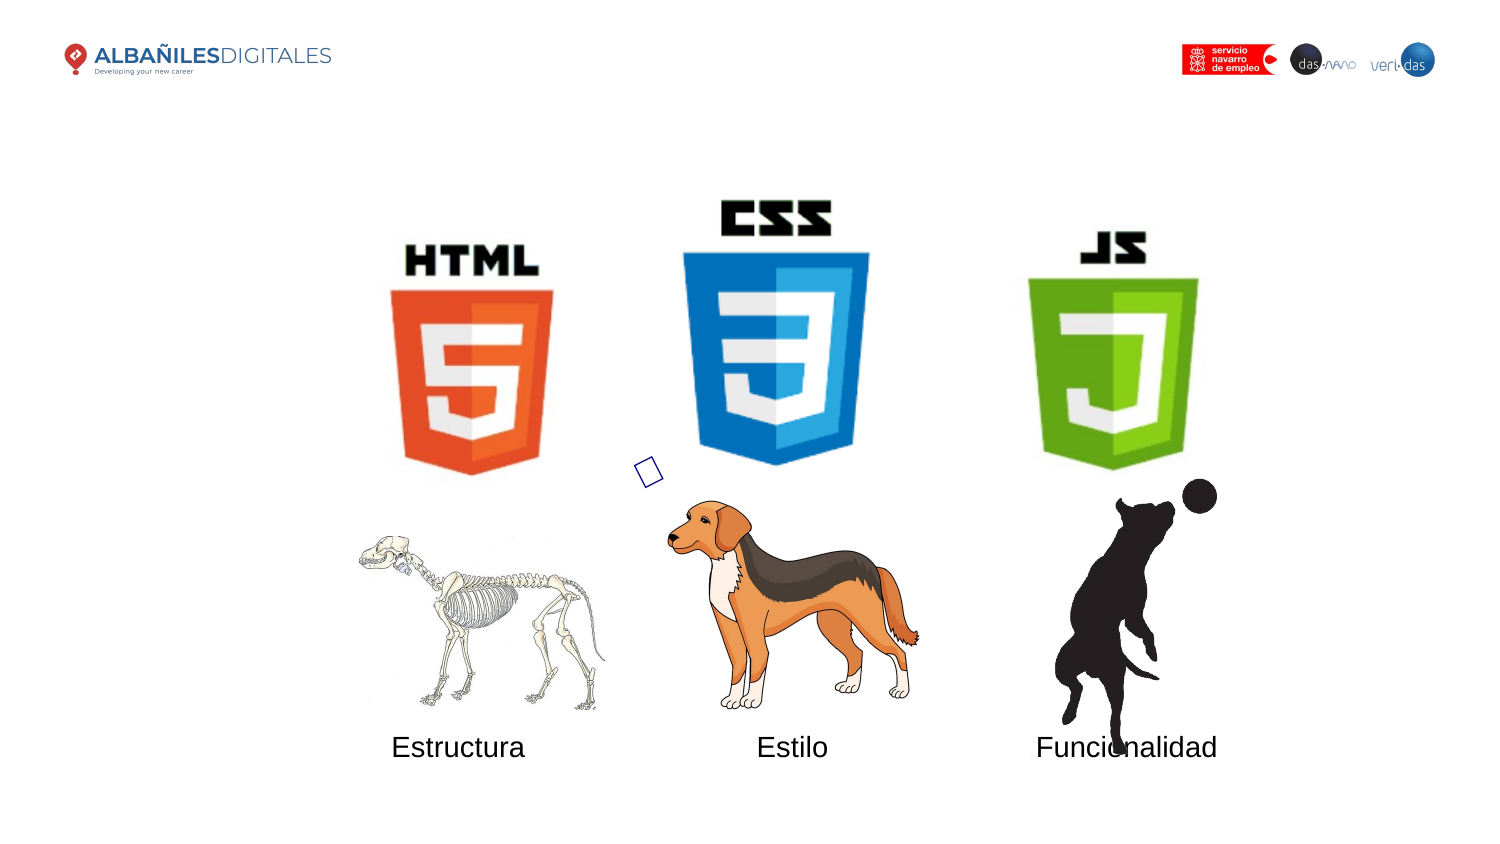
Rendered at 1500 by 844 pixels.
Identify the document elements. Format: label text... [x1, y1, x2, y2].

text_box Estructura [310, 713, 606, 779]
picture [1370, 42, 1435, 77]
text_box Estilo [645, 713, 940, 779]
picture [1181, 43, 1277, 75]
picture [295, 120, 1226, 755]
picture [64, 43, 332, 75]
picture [359, 536, 606, 710]
picture [1290, 43, 1356, 75]
picture [664, 498, 922, 711]
text_box 🎩 [605, 395, 748, 518]
text_box Funcionalidad [979, 713, 1275, 779]
